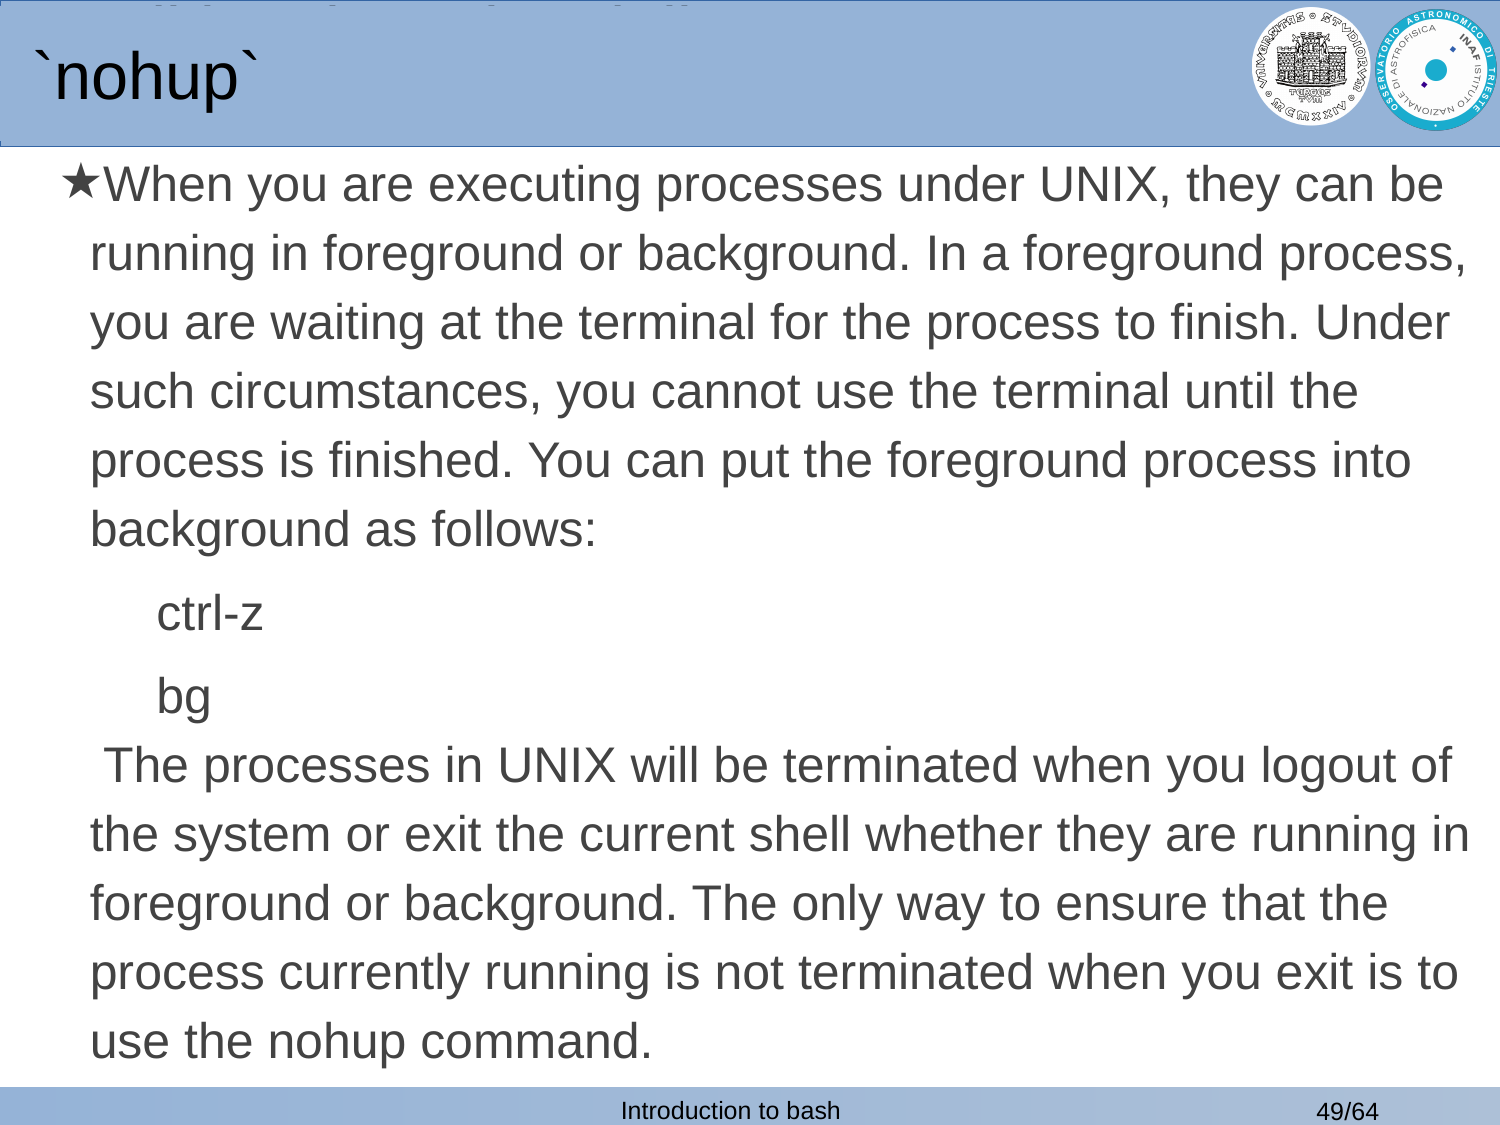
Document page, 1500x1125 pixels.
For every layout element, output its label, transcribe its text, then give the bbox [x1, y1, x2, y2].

list When you are executing processes under UNIX, they can be running in foreground or background. In a foreground process, you are waiting at the terminal for the process to finish. Under such circumstances, you cannot use the terminal until the process is finished. You can put the foreground process into background as follows: ctrl-z bg The processes in UNIX will be terminated when you logout of the system or exit the current shell whether they are running in foreground or background. The only way to ensure that the process currently running is not terminated when you exit is to use the nohup command. [0, 134, 1500, 1012]
title Traditional service delivery [0, 0, 1500, 134]
text_box `nohup` [0, 5, 1232, 134]
